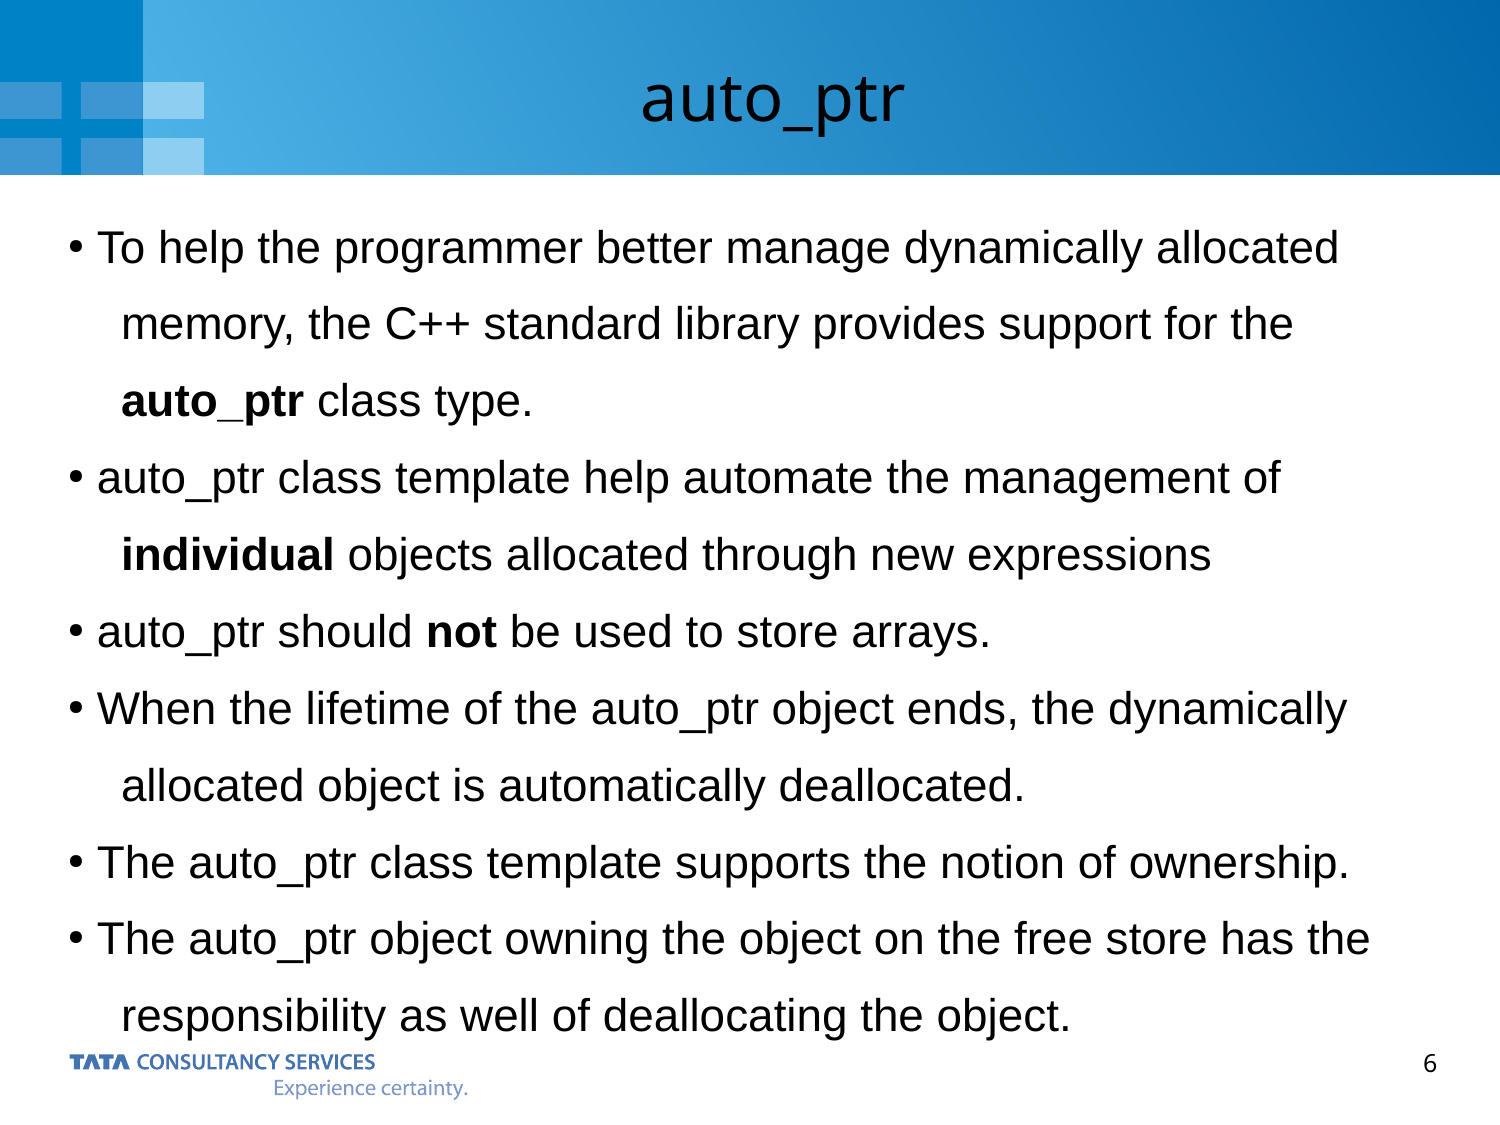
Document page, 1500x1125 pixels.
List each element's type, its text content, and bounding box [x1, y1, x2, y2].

text_box To help the programmer better manage dynamically allocated memory, the C++ standard library provides support for the auto_ptr class type. auto_ptr class template help automate the management of individual objects allocated through new expressions auto_ptr should not be used to store arrays. When the lifetime of the auto_ptr object ends, the dynamically allocated object is automatically deallocated. The auto_ptr class template supports the notion of ownership. The auto_ptr object owning the object on the free store has the responsibility as well of deallocating the object. [35, 188, 1465, 1040]
text_box auto_ptr [200, 1, 1347, 188]
